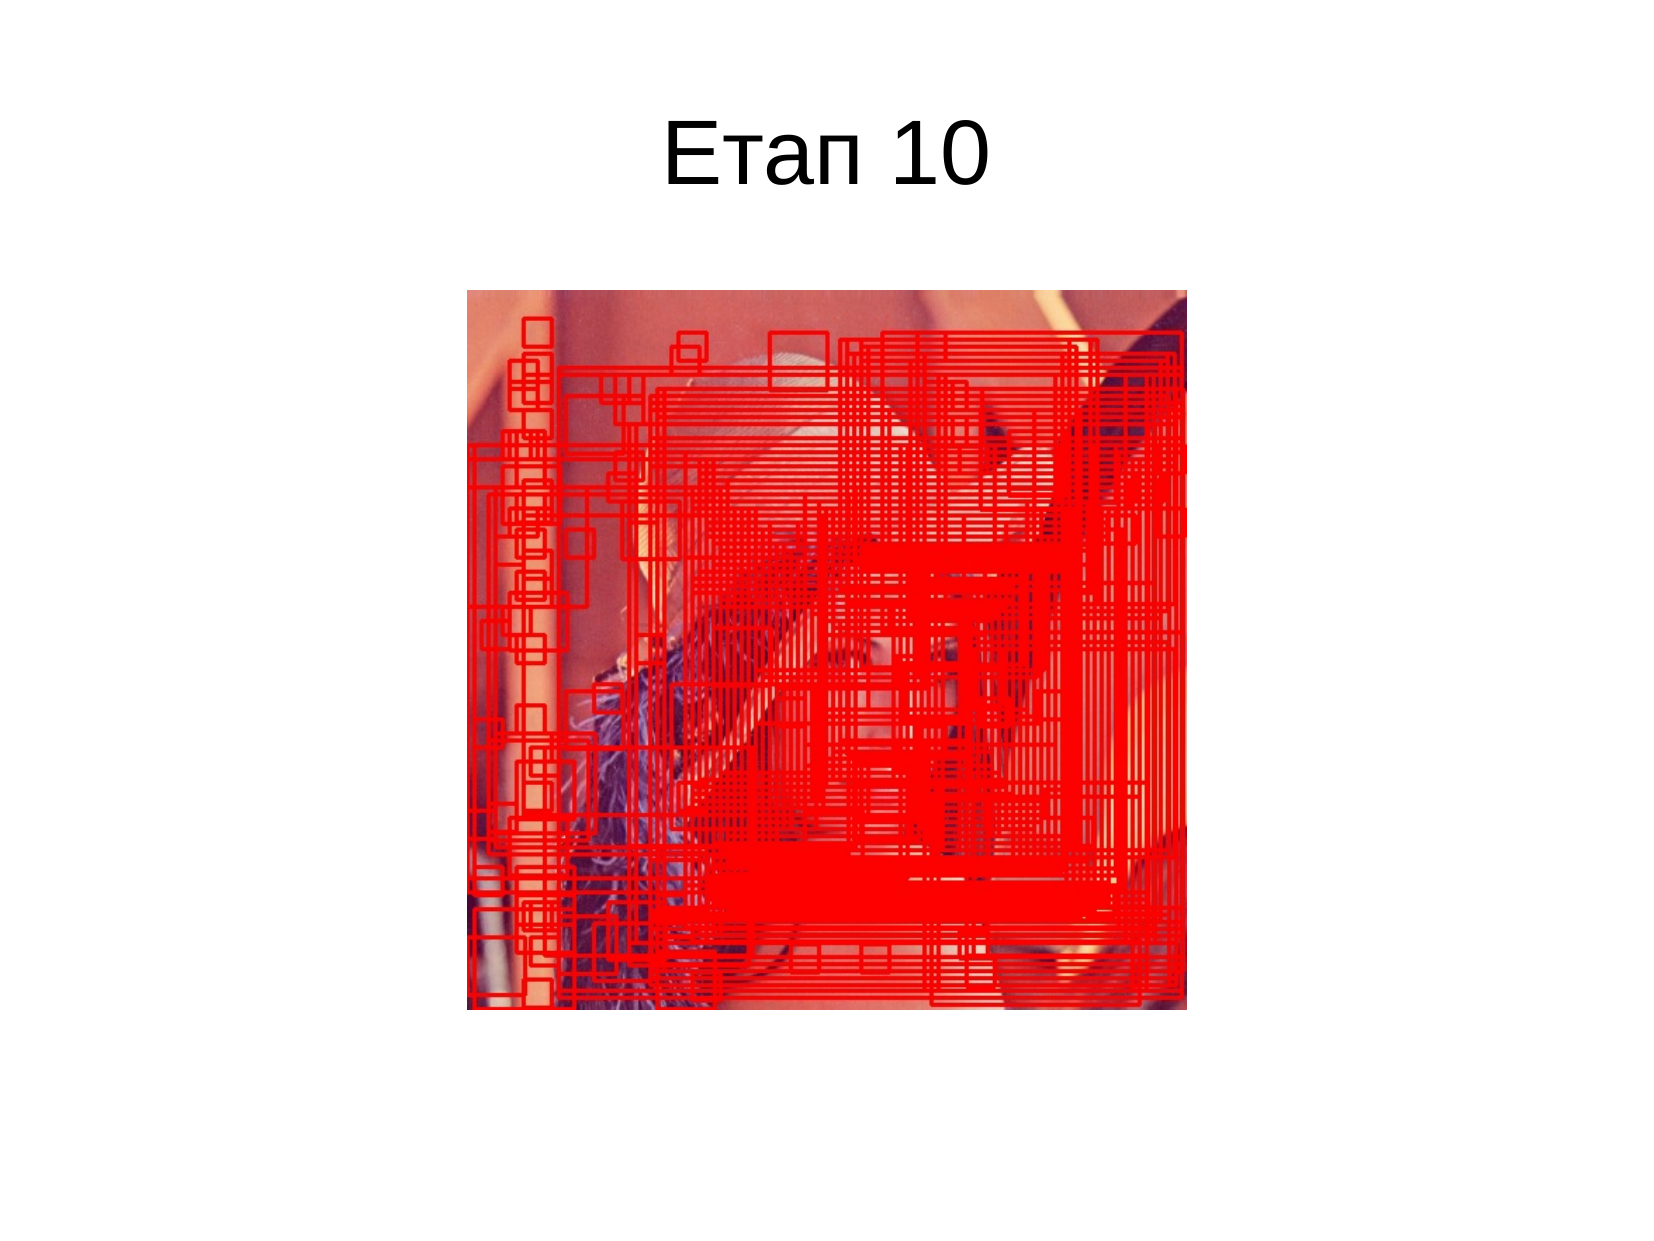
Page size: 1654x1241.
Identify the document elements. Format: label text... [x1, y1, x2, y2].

picture [467, 290, 1187, 1010]
title Етап 10 [82, 49, 1571, 257]
